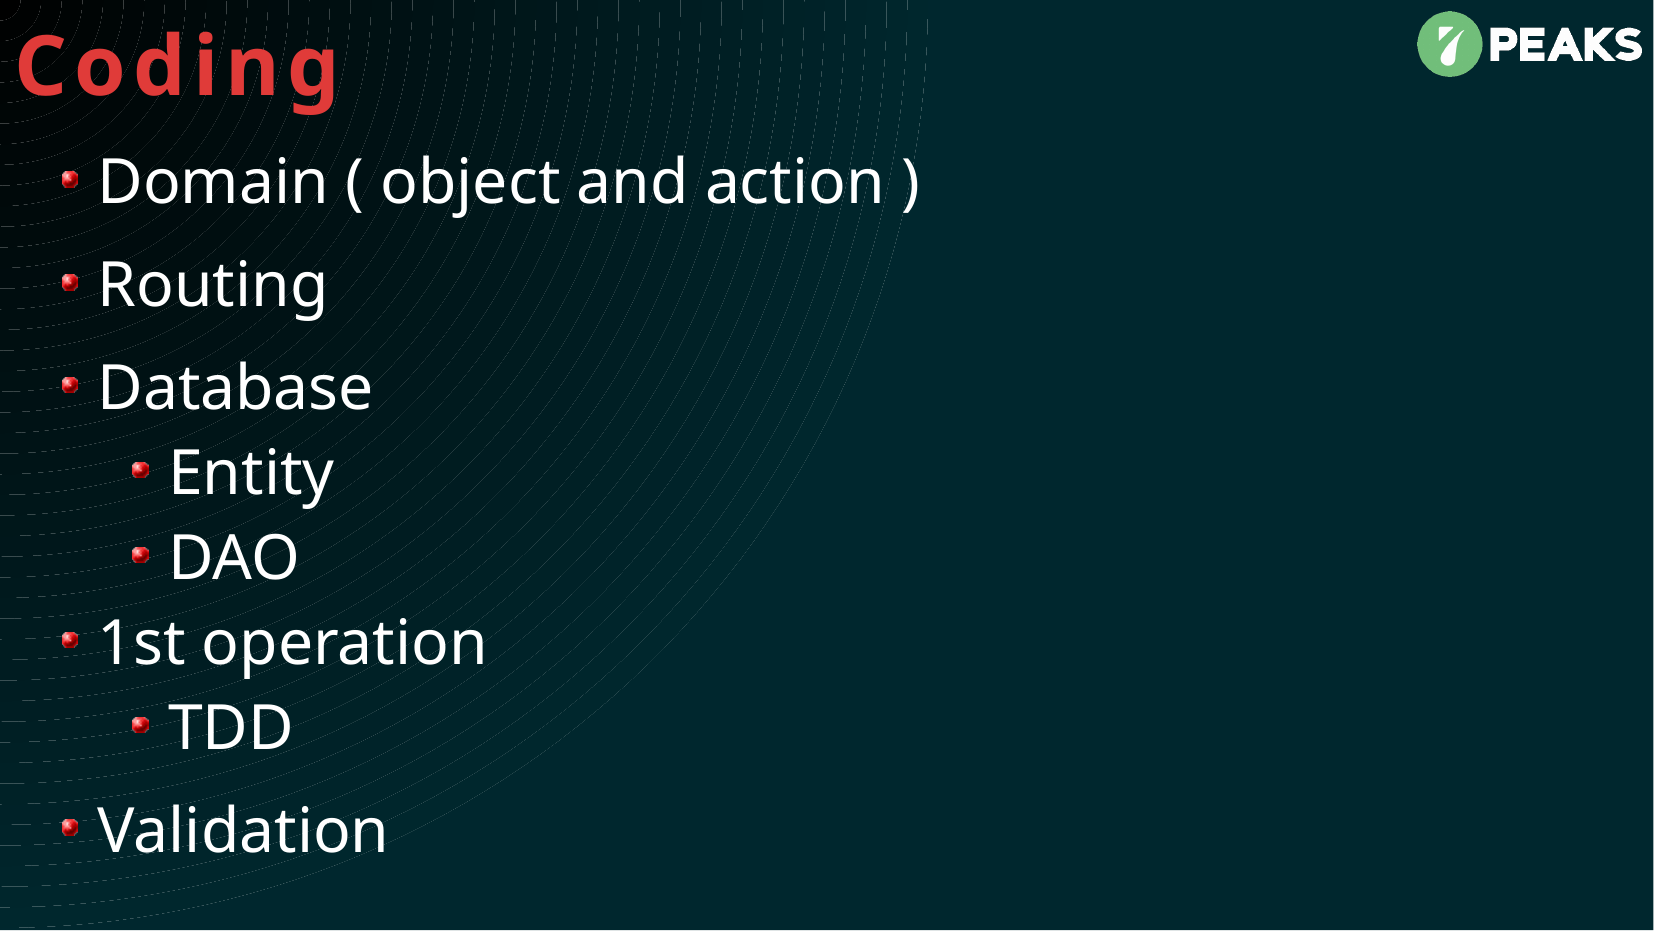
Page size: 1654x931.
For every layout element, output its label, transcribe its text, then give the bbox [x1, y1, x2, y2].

picture [1417, 11, 1642, 77]
text_box Coding [0, 0, 721, 130]
text_box Domain ( object and action ) Routing Database Entity DAO 1st operation TDD Validation [47, 129, 1607, 798]
picture [62, 819, 78, 836]
